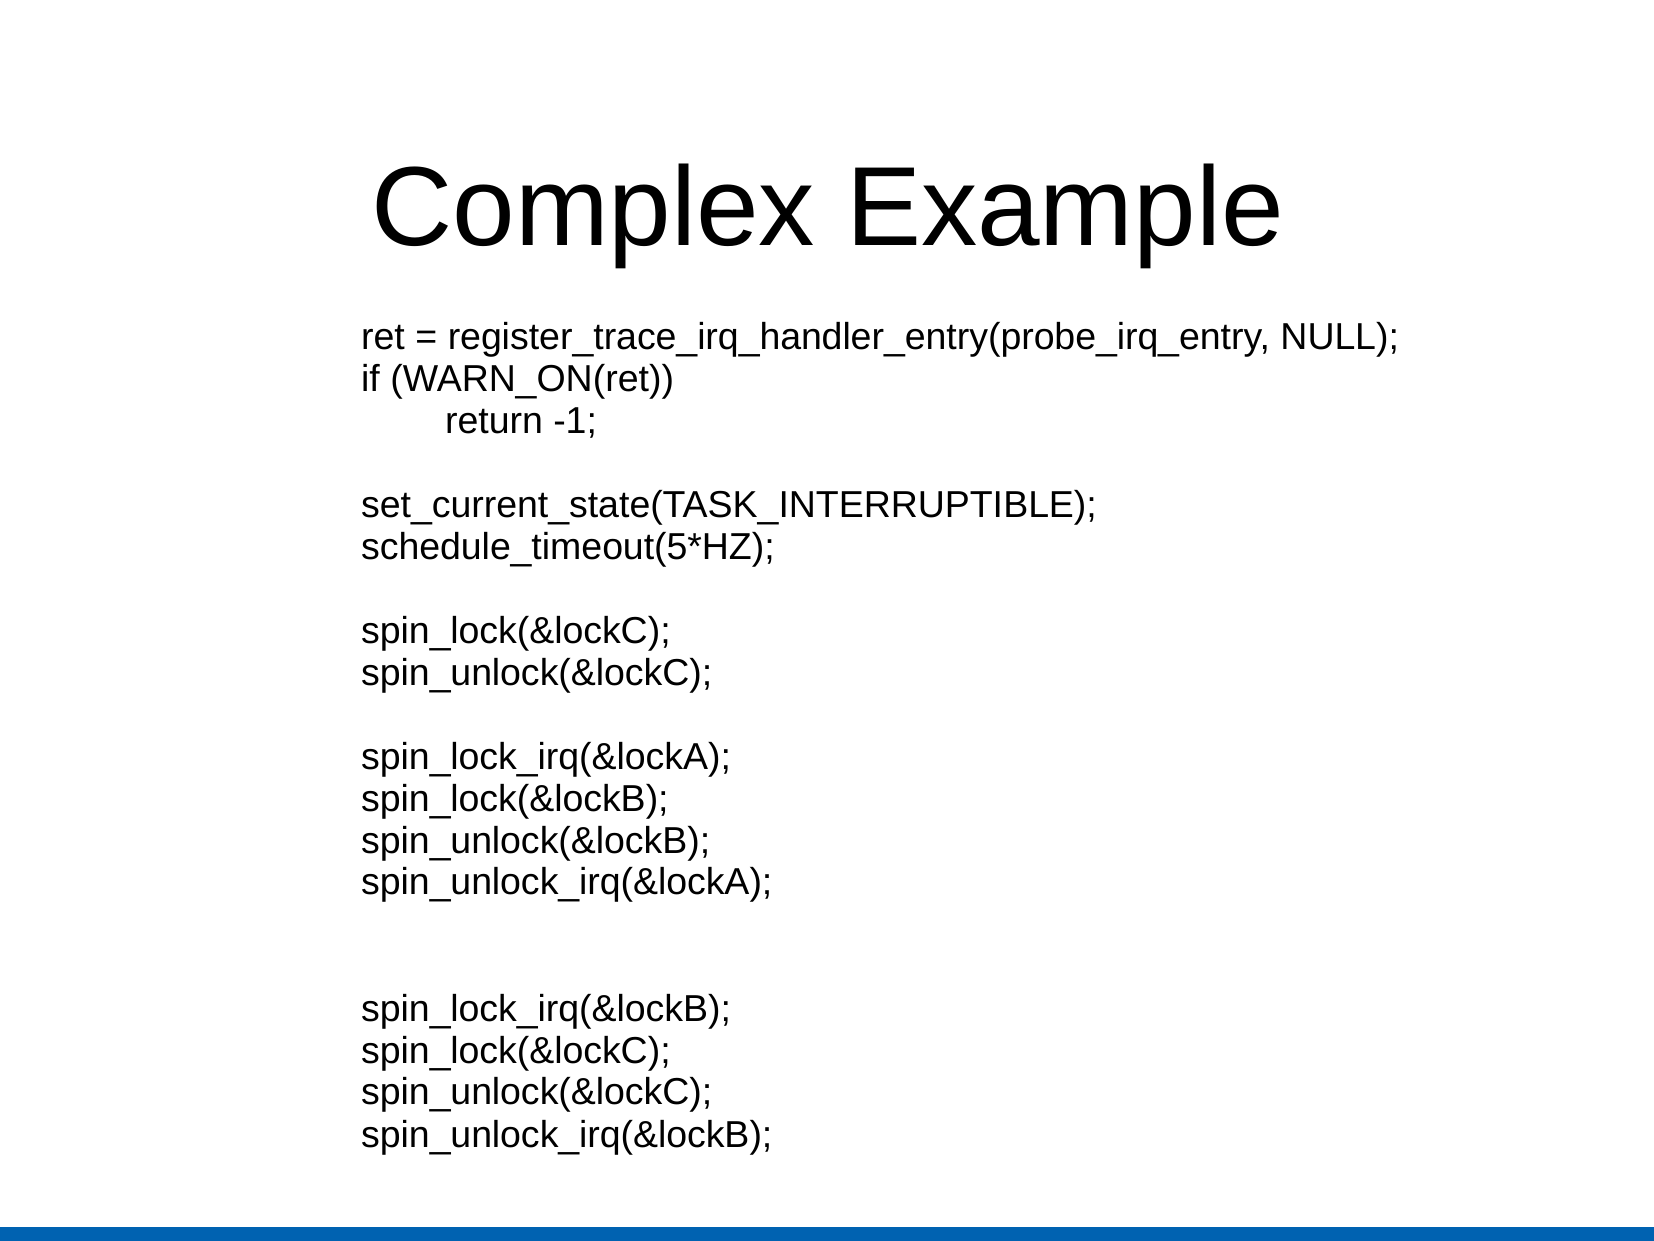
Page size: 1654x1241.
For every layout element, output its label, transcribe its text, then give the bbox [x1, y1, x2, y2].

title Complex Example [121, 110, 1534, 303]
text_box ret = register_trace_irq_handler_entry(probe_irq_entry, NULL); if (WARN_ON(ret)) return -1; set_current_state(TASK_INTERRUPTIBLE); schedule_timeout(5*HZ); spin_lock(&lockC); spin_unlock(&lockC); spin_lock_irq(&lockA); spin_lock(&lockB); spin_unlock(&lockB); spin_unlock_irq(&lockA); spin_lock_irq(&lockB); spin_lock(&lockC); spin_unlock(&lockC); spin_unlock_irq(&lockB); [262, 307, 1415, 1163]
